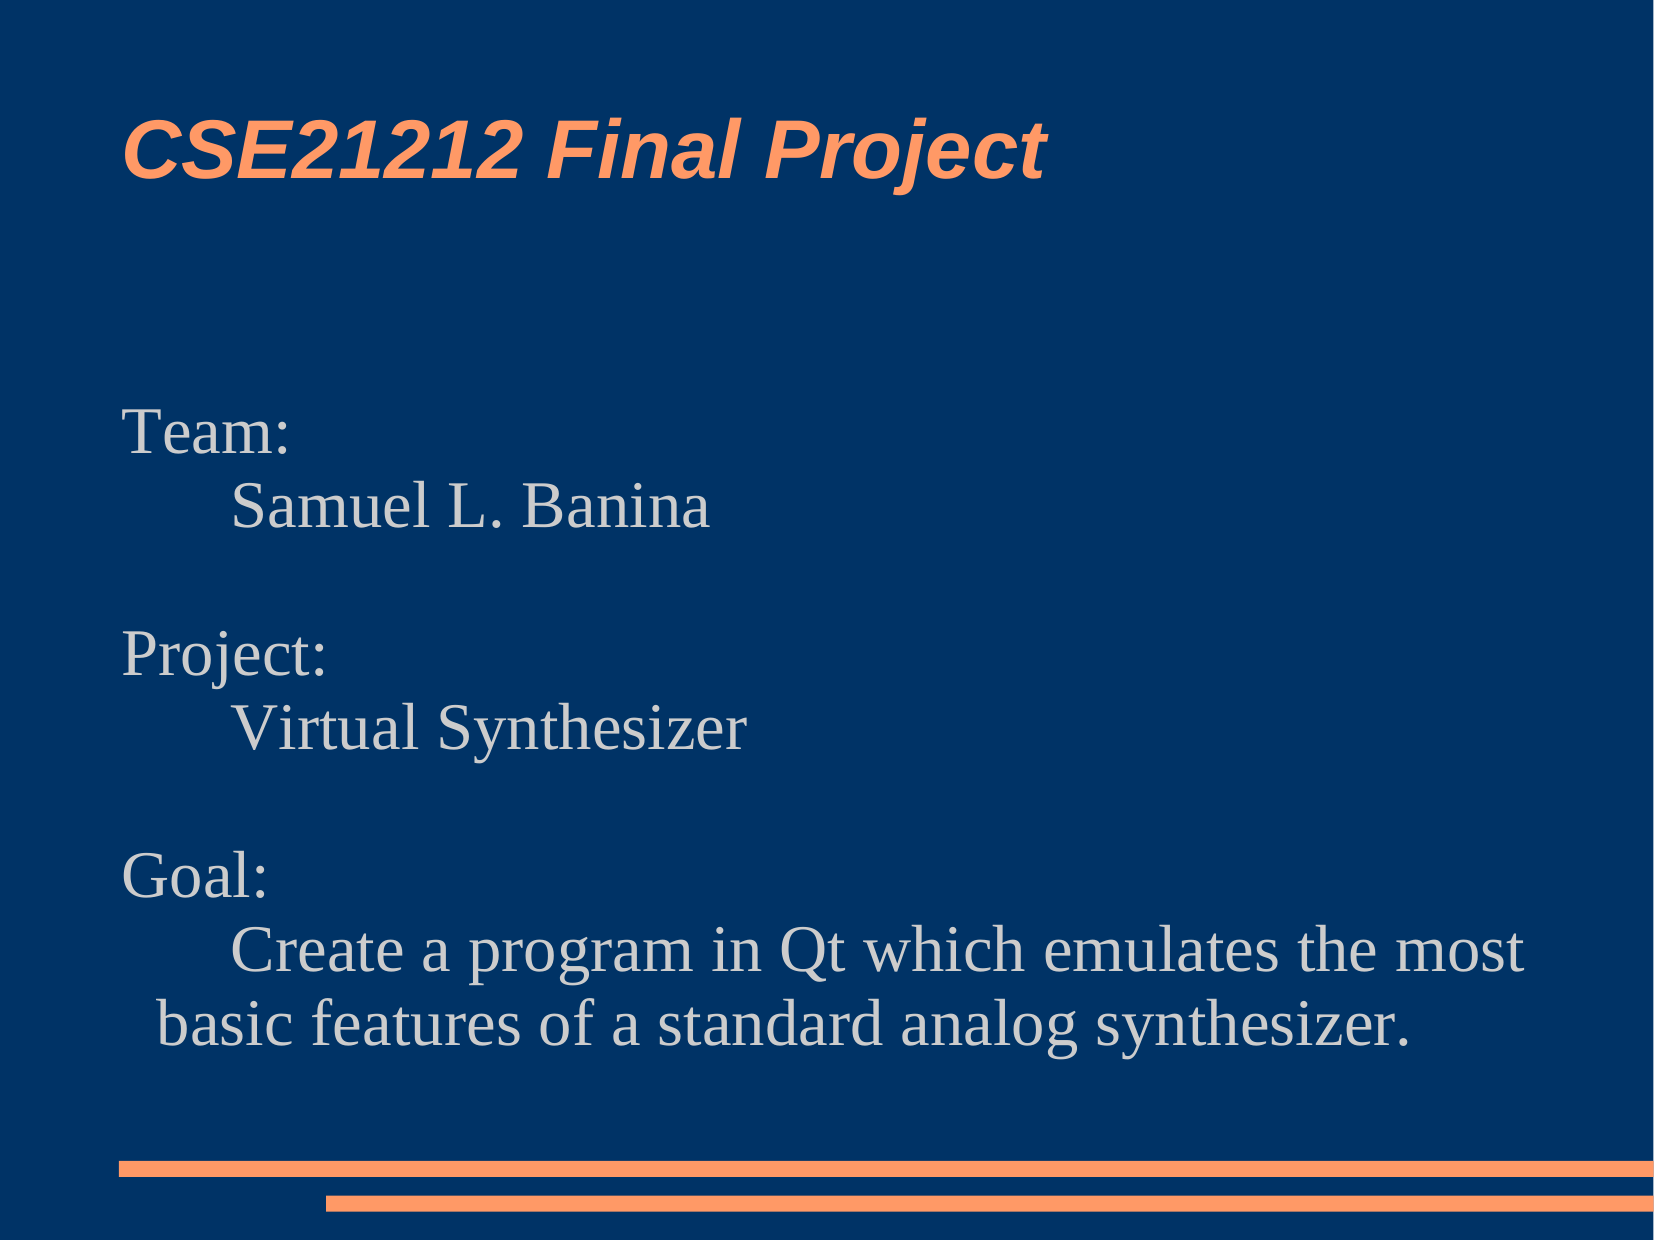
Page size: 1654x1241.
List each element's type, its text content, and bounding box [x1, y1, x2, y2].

subtitle Team: Samuel L. Banina Project: Virtual Synthesizer Goal: Create a program in Qt which emulates the most basic features of a standard analog synthesizer. [121, 322, 1561, 1133]
title CSE21212 Final Project [121, 46, 1534, 254]
